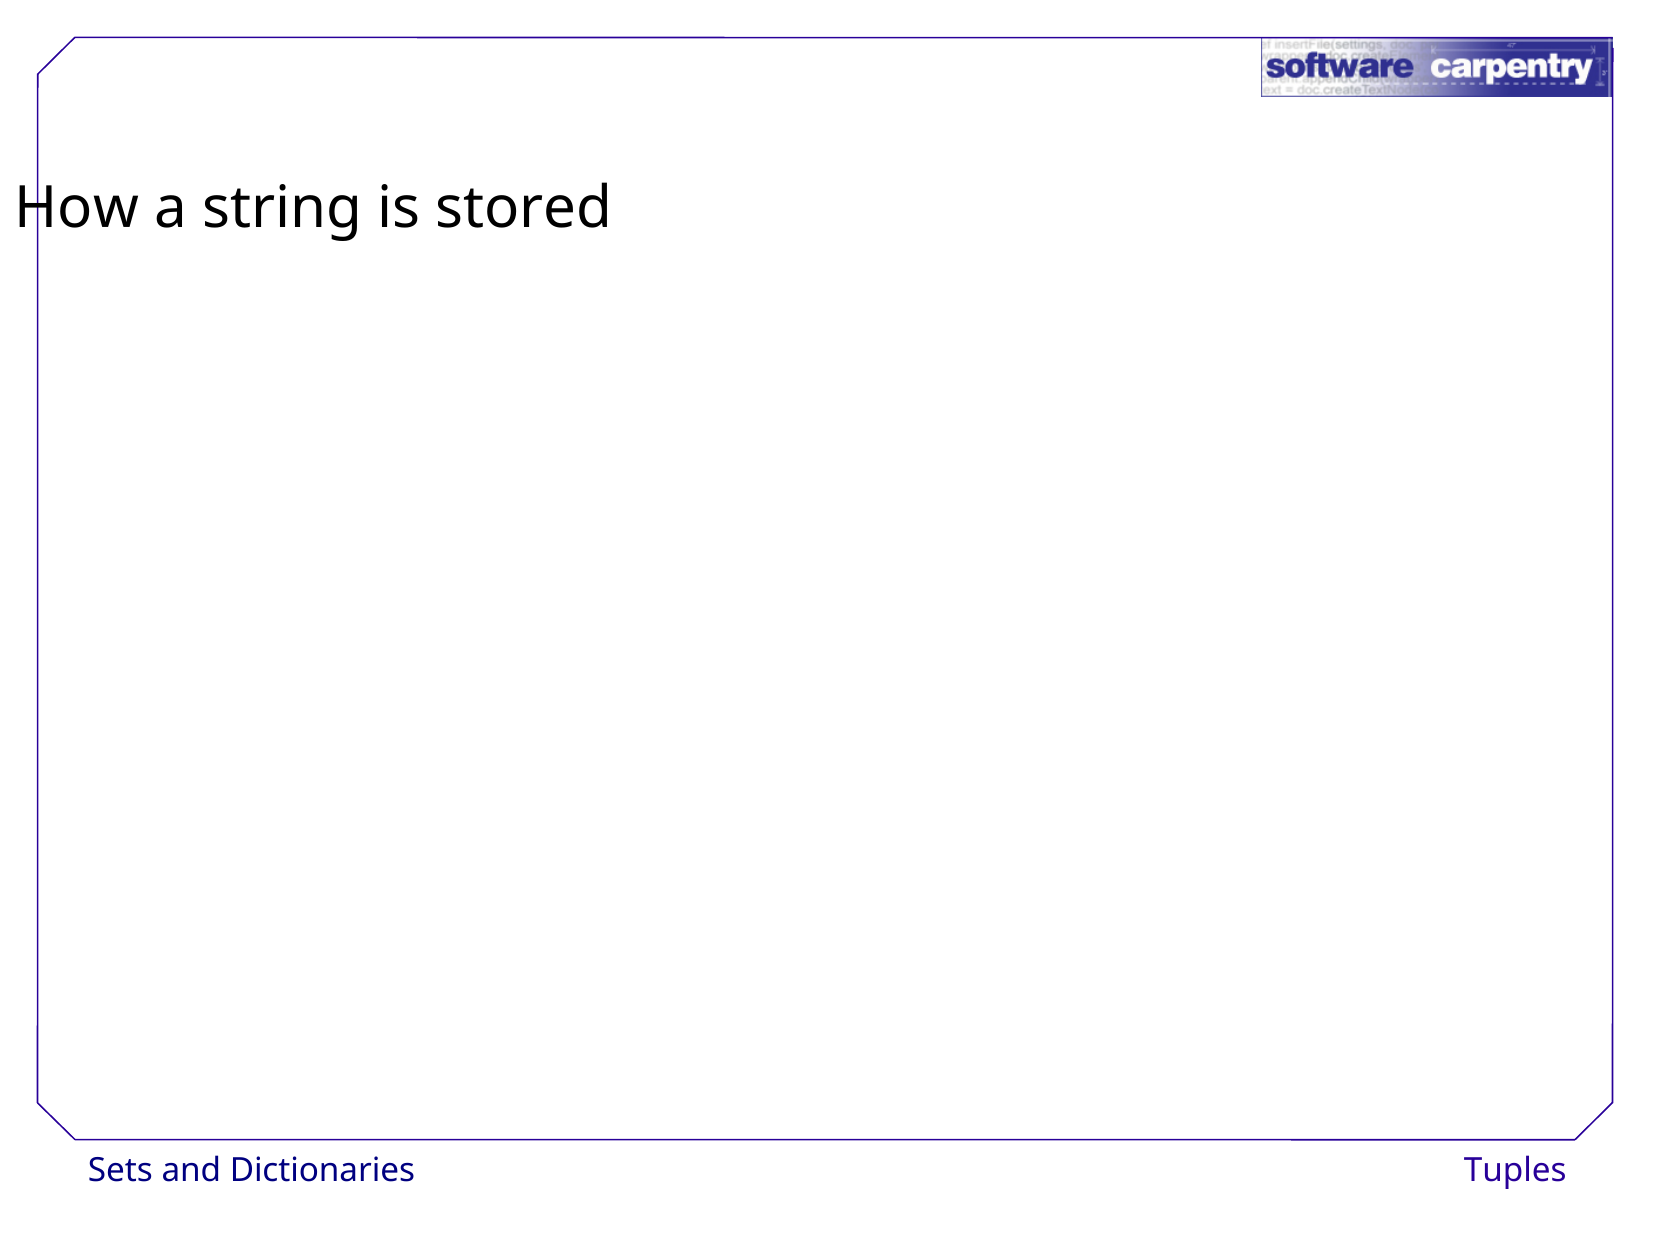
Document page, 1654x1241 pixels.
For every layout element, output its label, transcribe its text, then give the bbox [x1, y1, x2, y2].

text_box How a string is stored [0, 126, 778, 248]
picture [1261, 39, 1613, 97]
